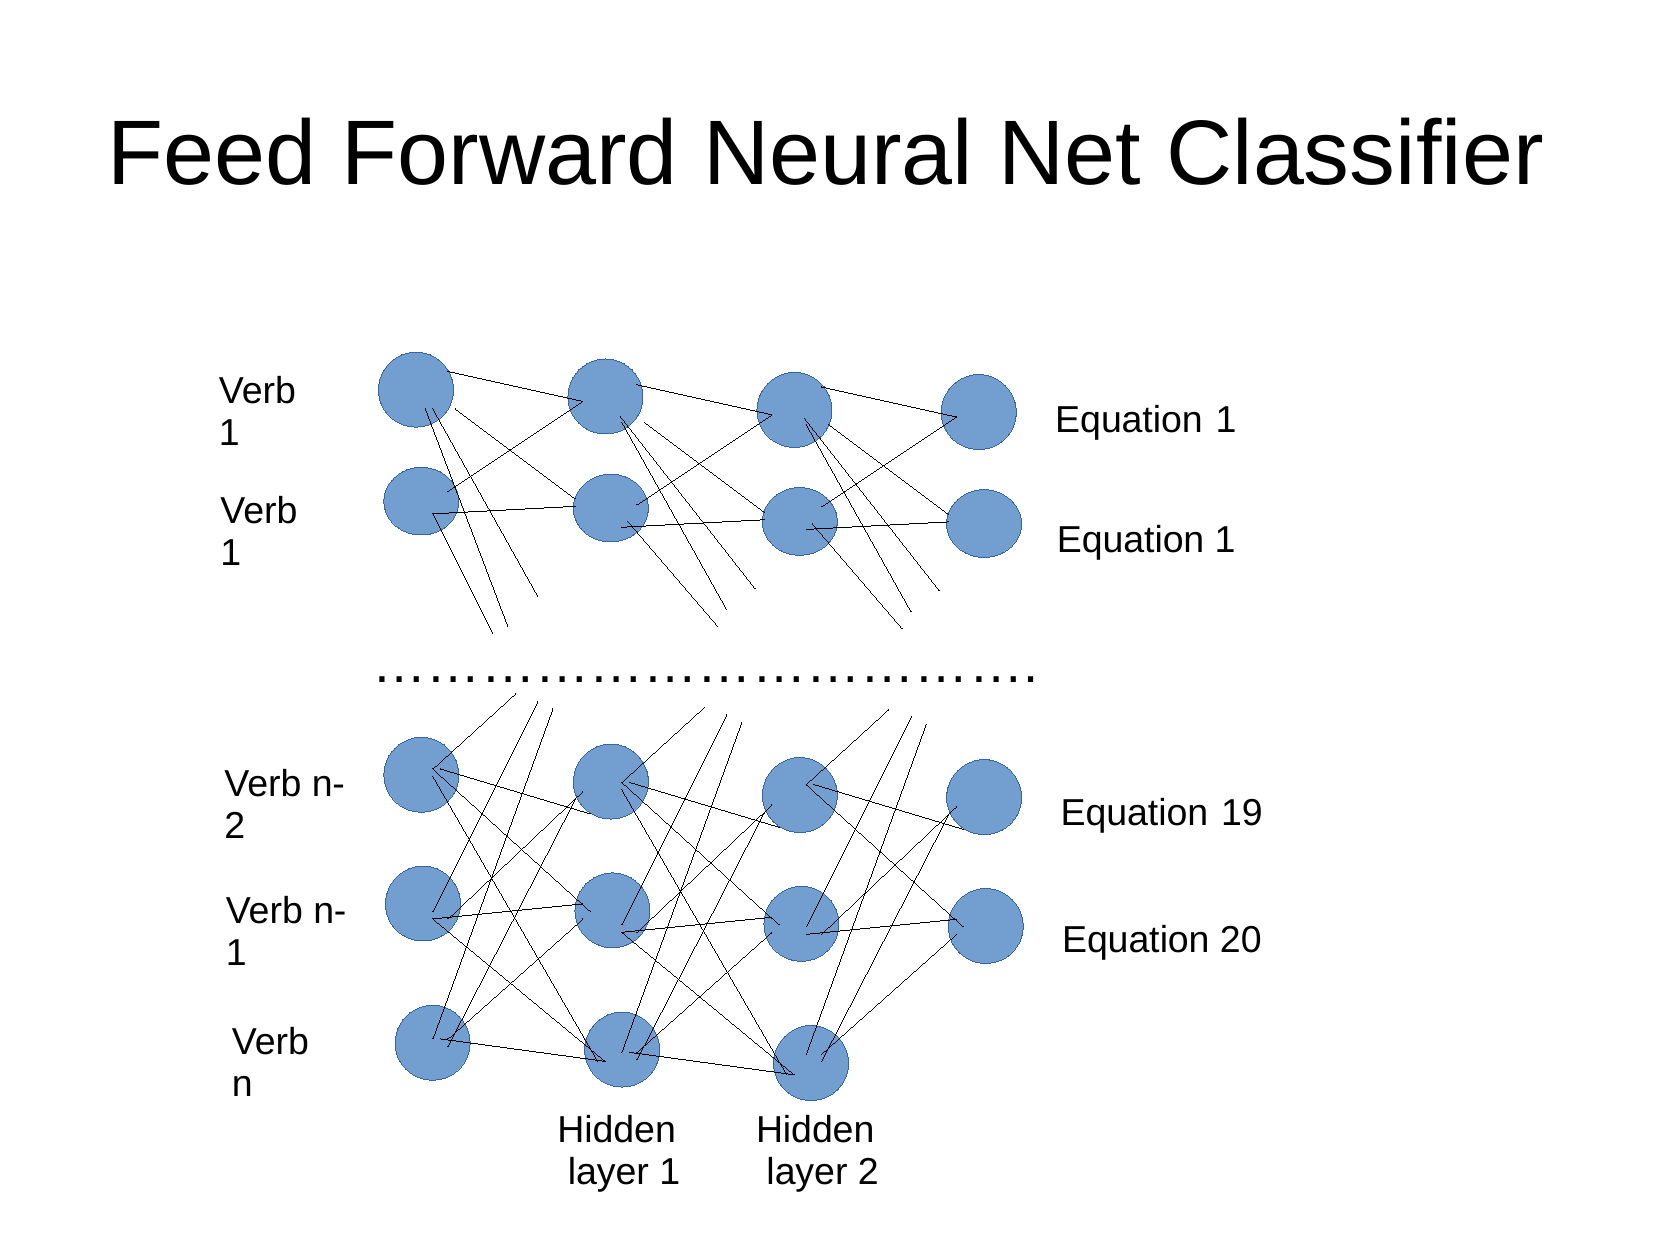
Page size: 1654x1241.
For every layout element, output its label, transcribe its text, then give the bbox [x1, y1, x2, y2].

text_box [395, 1005, 471, 1081]
text_box [383, 737, 459, 813]
text_box [756, 372, 832, 448]
text_box ………………………………. [357, 626, 1101, 702]
text_box [573, 474, 649, 542]
text_box [584, 1012, 660, 1088]
text_box Hidden layer 1 [542, 1101, 696, 1201]
text_box Verb 1 [205, 481, 344, 539]
text_box [763, 886, 839, 962]
text_box [573, 744, 649, 820]
text_box Equation 1 [1040, 391, 1252, 448]
text_box [762, 487, 838, 556]
text_box Equation 19 [1045, 783, 1278, 841]
text_box Verb n-2 [209, 754, 381, 812]
text_box [773, 1025, 849, 1101]
text_box [941, 374, 1017, 450]
text_box Verb n [217, 1013, 355, 1070]
text_box [383, 467, 459, 535]
text_box [385, 866, 461, 941]
text_box [948, 888, 1024, 964]
text_box [378, 352, 454, 428]
title Feed Forward Neural Net Classifier [82, 49, 1571, 257]
text_box Equation 20 [1047, 911, 1277, 969]
text_box [762, 757, 838, 833]
text_box [946, 489, 1022, 558]
text_box Verb n-1 [211, 882, 383, 940]
text_box Verb 1 [204, 362, 342, 420]
text_box Equation 1 [1042, 510, 1251, 568]
text_box [567, 358, 643, 434]
text_box Hidden layer 2 [741, 1101, 894, 1201]
text_box [946, 759, 1022, 835]
text_box [574, 872, 650, 948]
